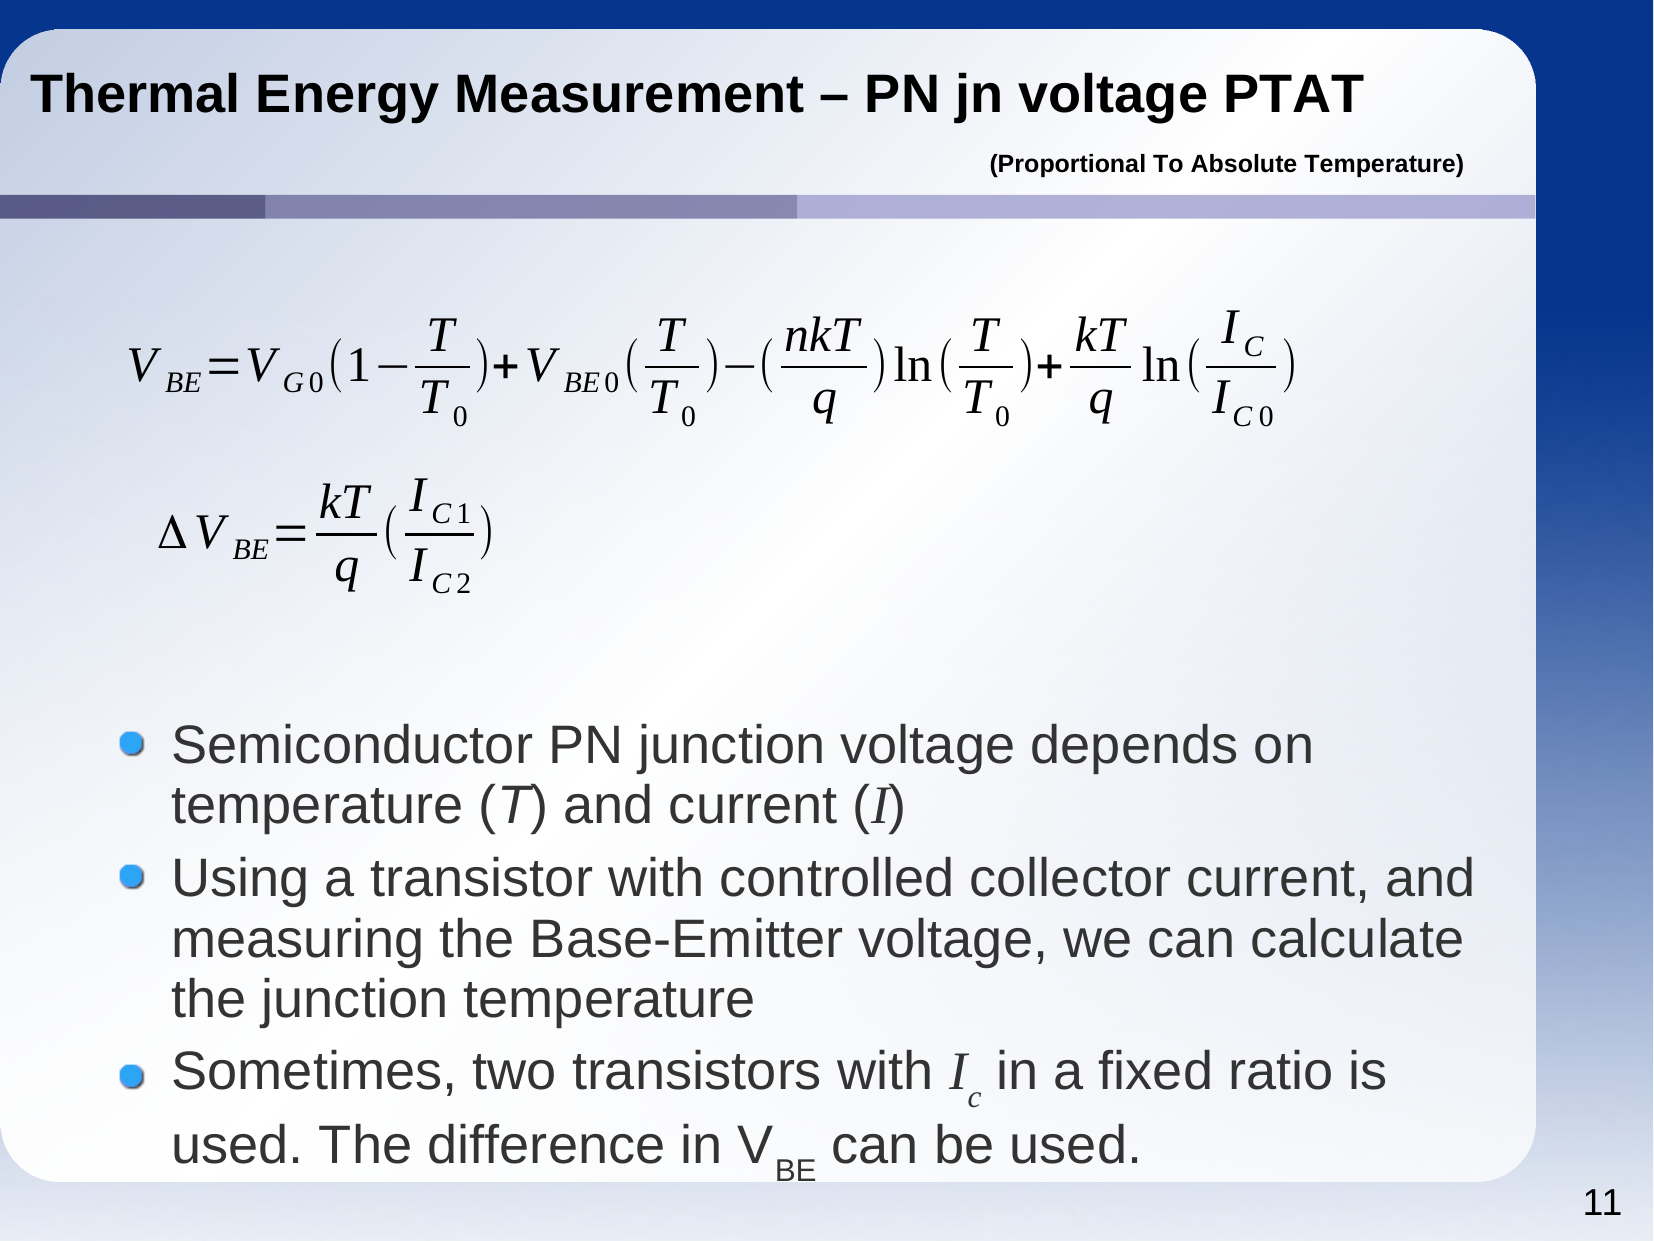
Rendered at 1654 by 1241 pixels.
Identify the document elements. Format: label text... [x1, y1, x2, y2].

list Semiconductor PN junction voltage depends on temperature (T) and current (I) Using a transistor with controlled collector current, and measuring the Base-Emitter voltage, we can calculate the junction temperature Sometimes, two transistors with Ic in a fixed ratio is used. The difference in VBE can be used. [29, 714, 1506, 1189]
chart [150, 467, 502, 601]
chart [120, 300, 1305, 433]
picture [0, 0, 1654, 1241]
title Thermal Energy Measurement – PN jn voltage PTAT (Proportional To Absolute Temperature) [30, 60, 1507, 188]
